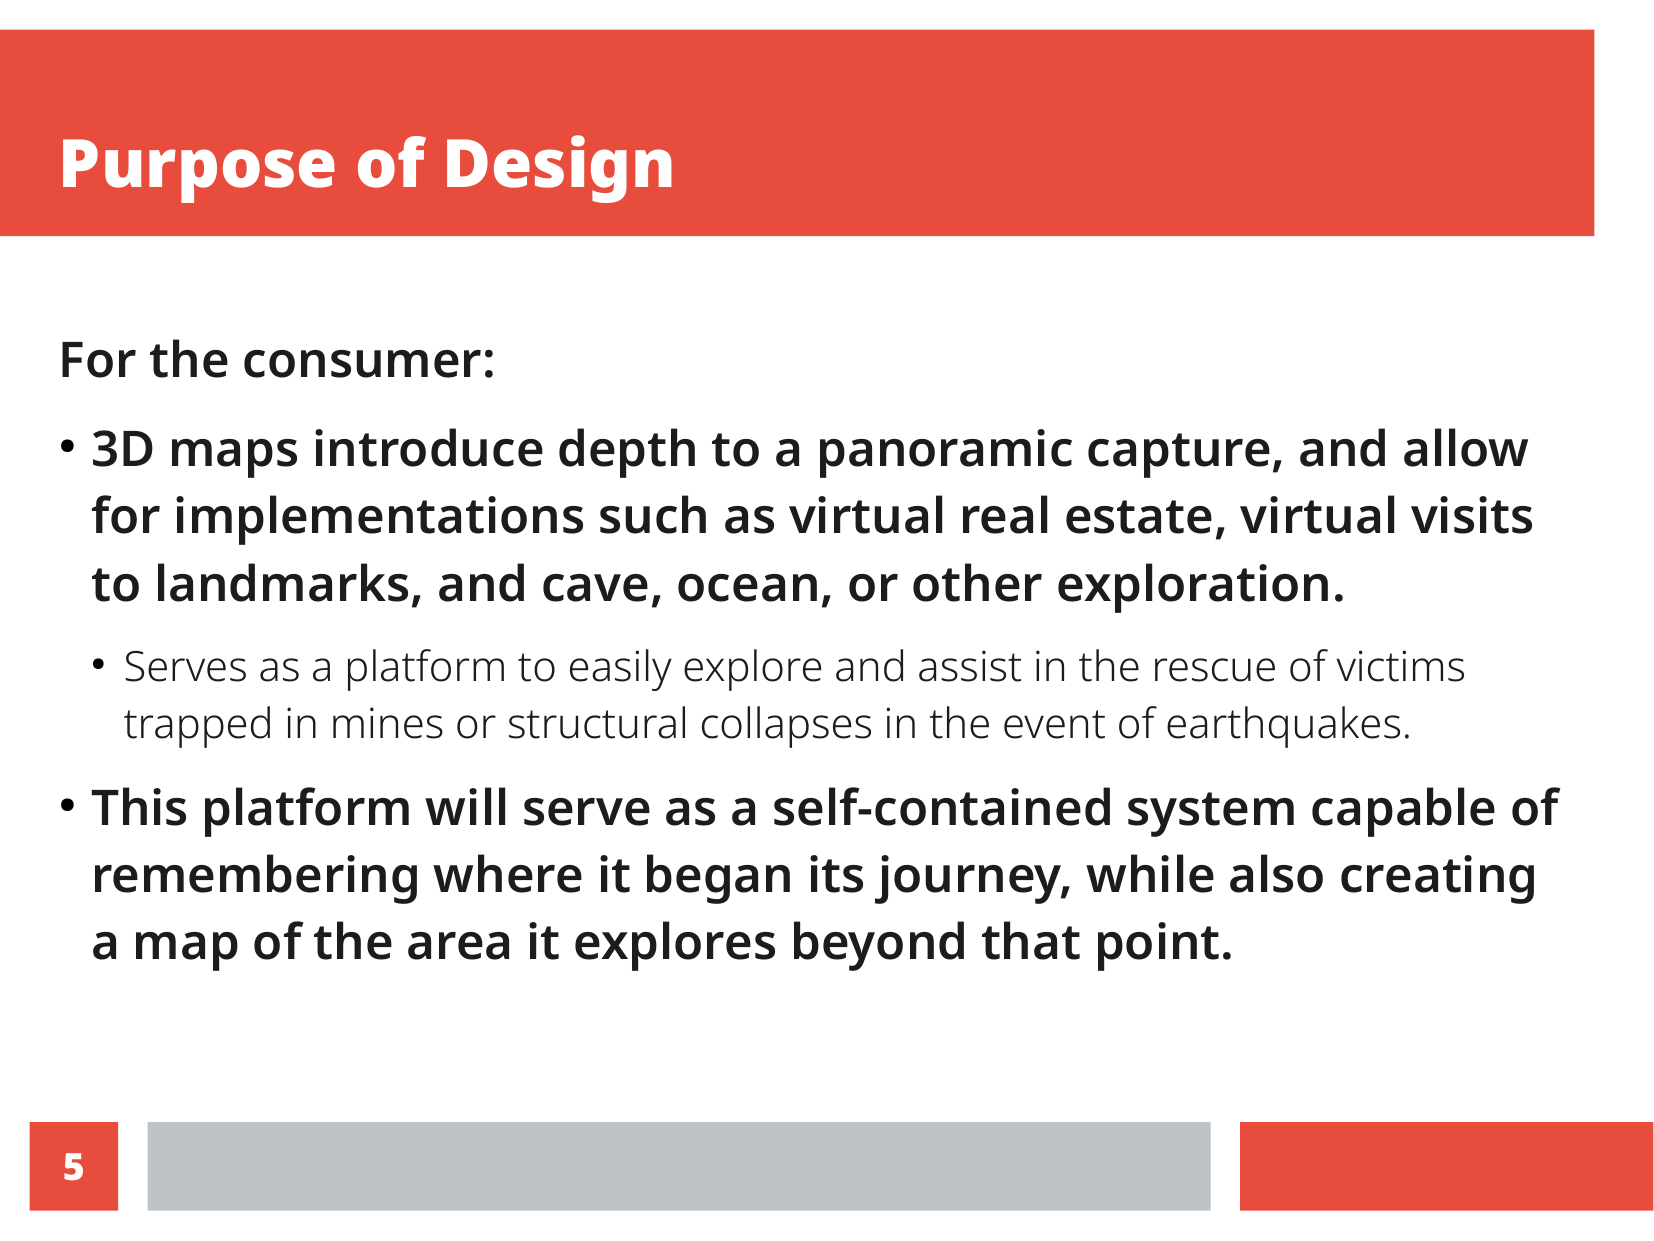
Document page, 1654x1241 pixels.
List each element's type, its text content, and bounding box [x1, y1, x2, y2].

list For the consumer: 3D maps introduce depth to a panoramic capture, and allow for implementations such as virtual real estate, virtual visits to landmarks, and cave, ocean, or other exploration. Serves as a platform to easily explore and assist in the rescue of victims trapped in mines or structural collapses in the event of earthquakes. This platform will serve as a self-contained system capable of remembering where it began its journey, while also creating a map of the area it explores beyond that point. [59, 324, 1565, 1093]
title Purpose of Design [59, 59, 1595, 207]
